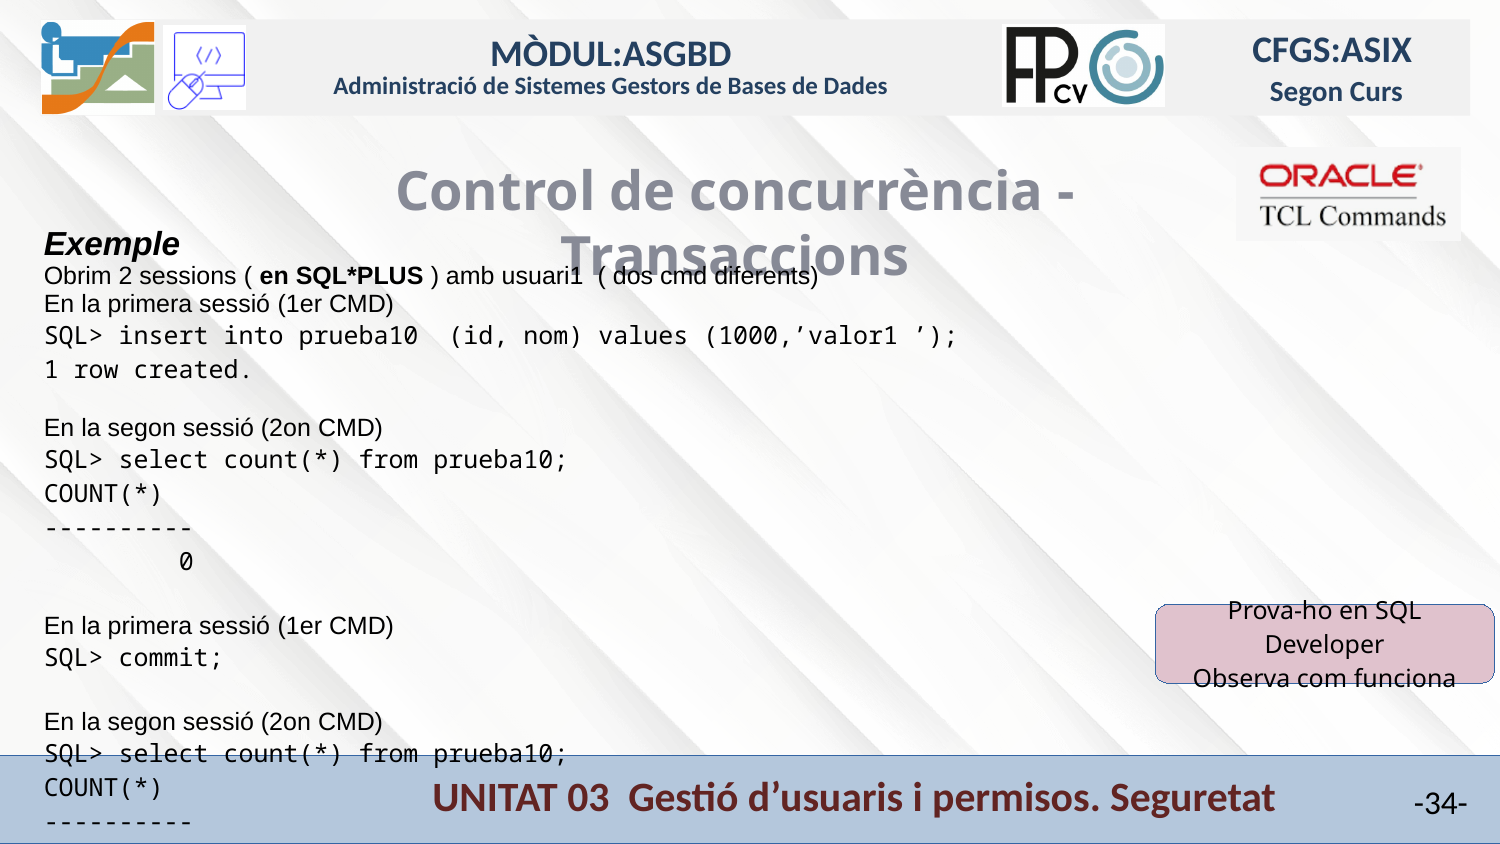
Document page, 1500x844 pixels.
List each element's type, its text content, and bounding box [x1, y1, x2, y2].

picture [0, 0, 1500, 755]
text_box Prova-ho en SQL Developer Observa com funciona [1155, 604, 1495, 684]
text_box Exemple Obrim 2 sessions ( en SQL*PLUS ) amb usuari1 ( dos cmd diferents) En la primera sessió (1er CMD) SQL> insert into prueba10 (id, nom) values (1000,’valor1 ’); 1 row created. En la segon sessió (2on CMD) SQL> select count(*) from prueba10; COUNT(*) ---------- 0 En la primera sessió (1er CMD) SQL> commit; En la segon sessió (2on CMD) SQL> select count(*) from prueba10; COUNT(*) ---------- 1 [43, 225, 1092, 833]
title Control de concurrència - Transaccions [233, 156, 1237, 251]
